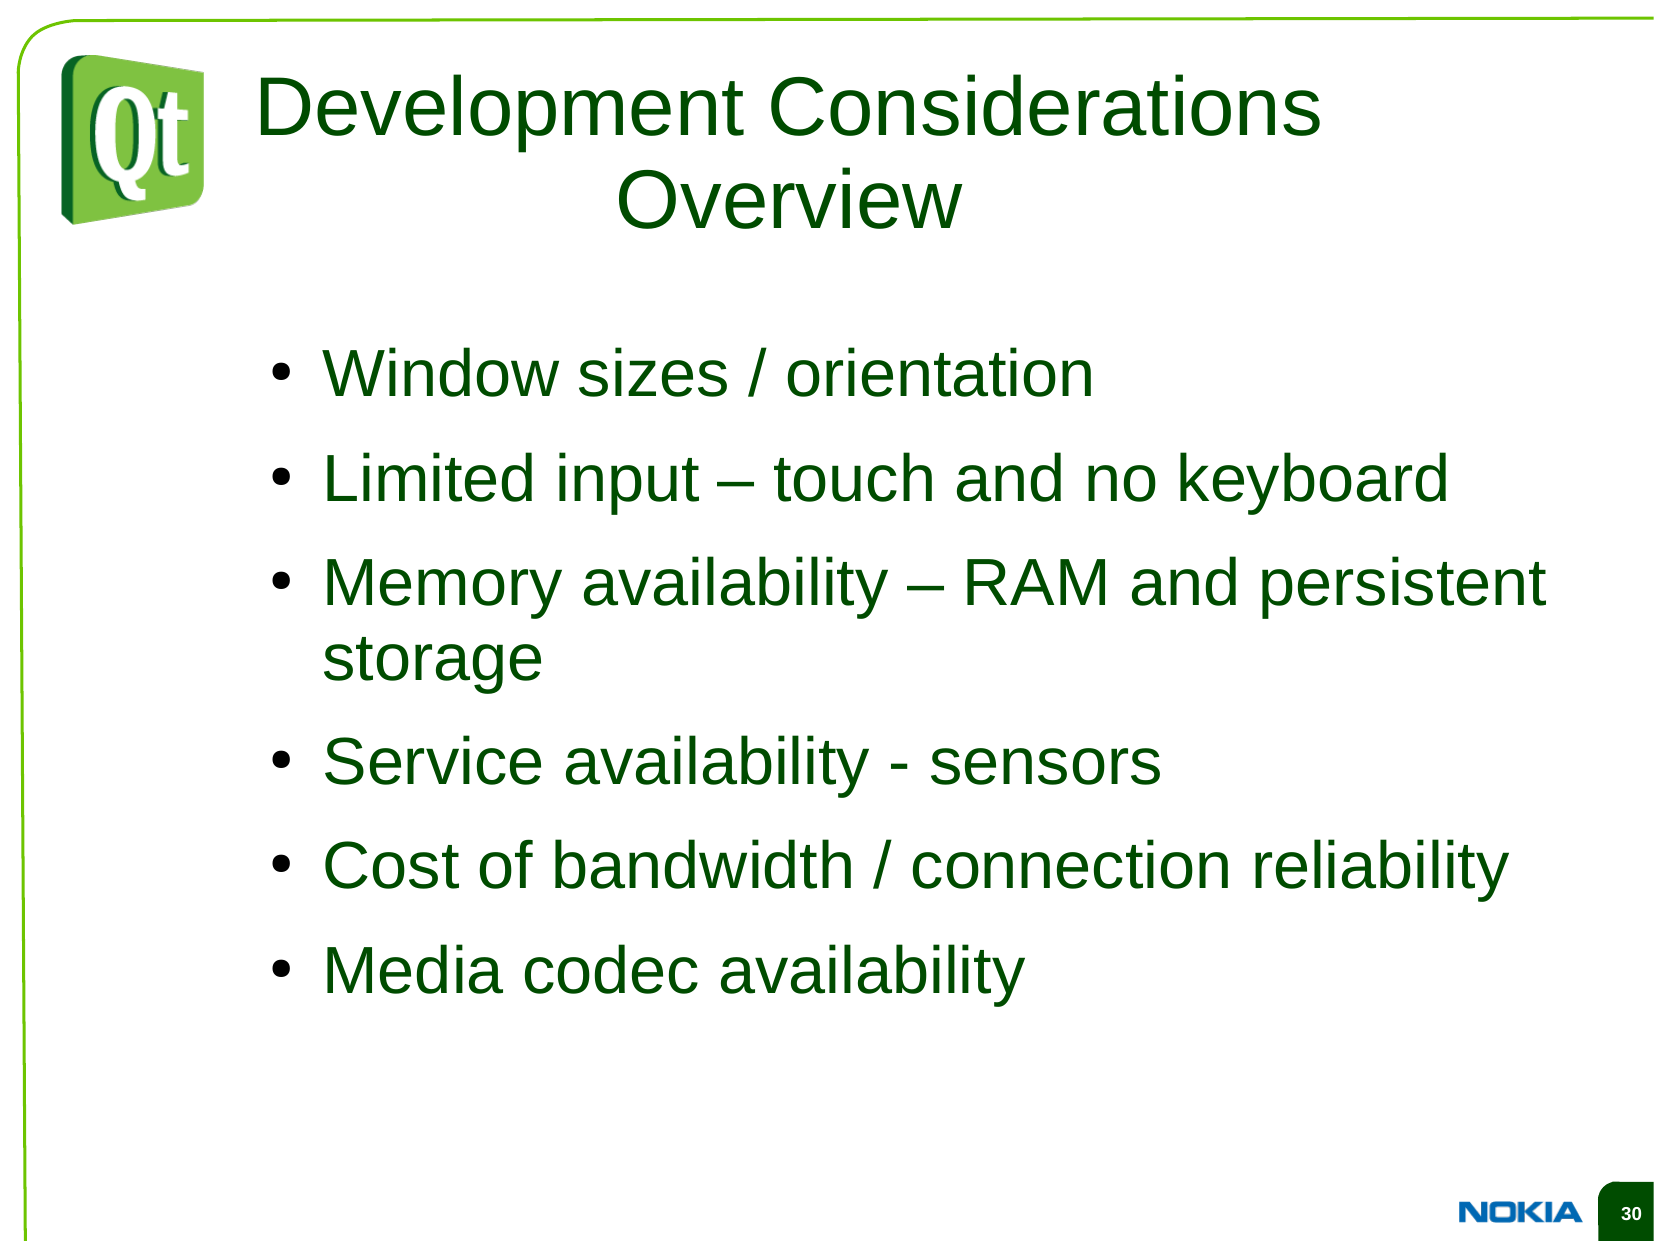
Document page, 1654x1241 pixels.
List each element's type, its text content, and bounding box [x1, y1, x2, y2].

title Development Considerations Overview [251, 56, 1327, 250]
picture [61, 55, 204, 225]
list Window sizes / orientation Limited input – touch and no keyboard Memory availability – RAM and persistent storage Service availability - sensors Cost of bandwidth / connection reliability Media codec availability [251, 336, 1571, 1141]
picture [1459, 1201, 1583, 1223]
